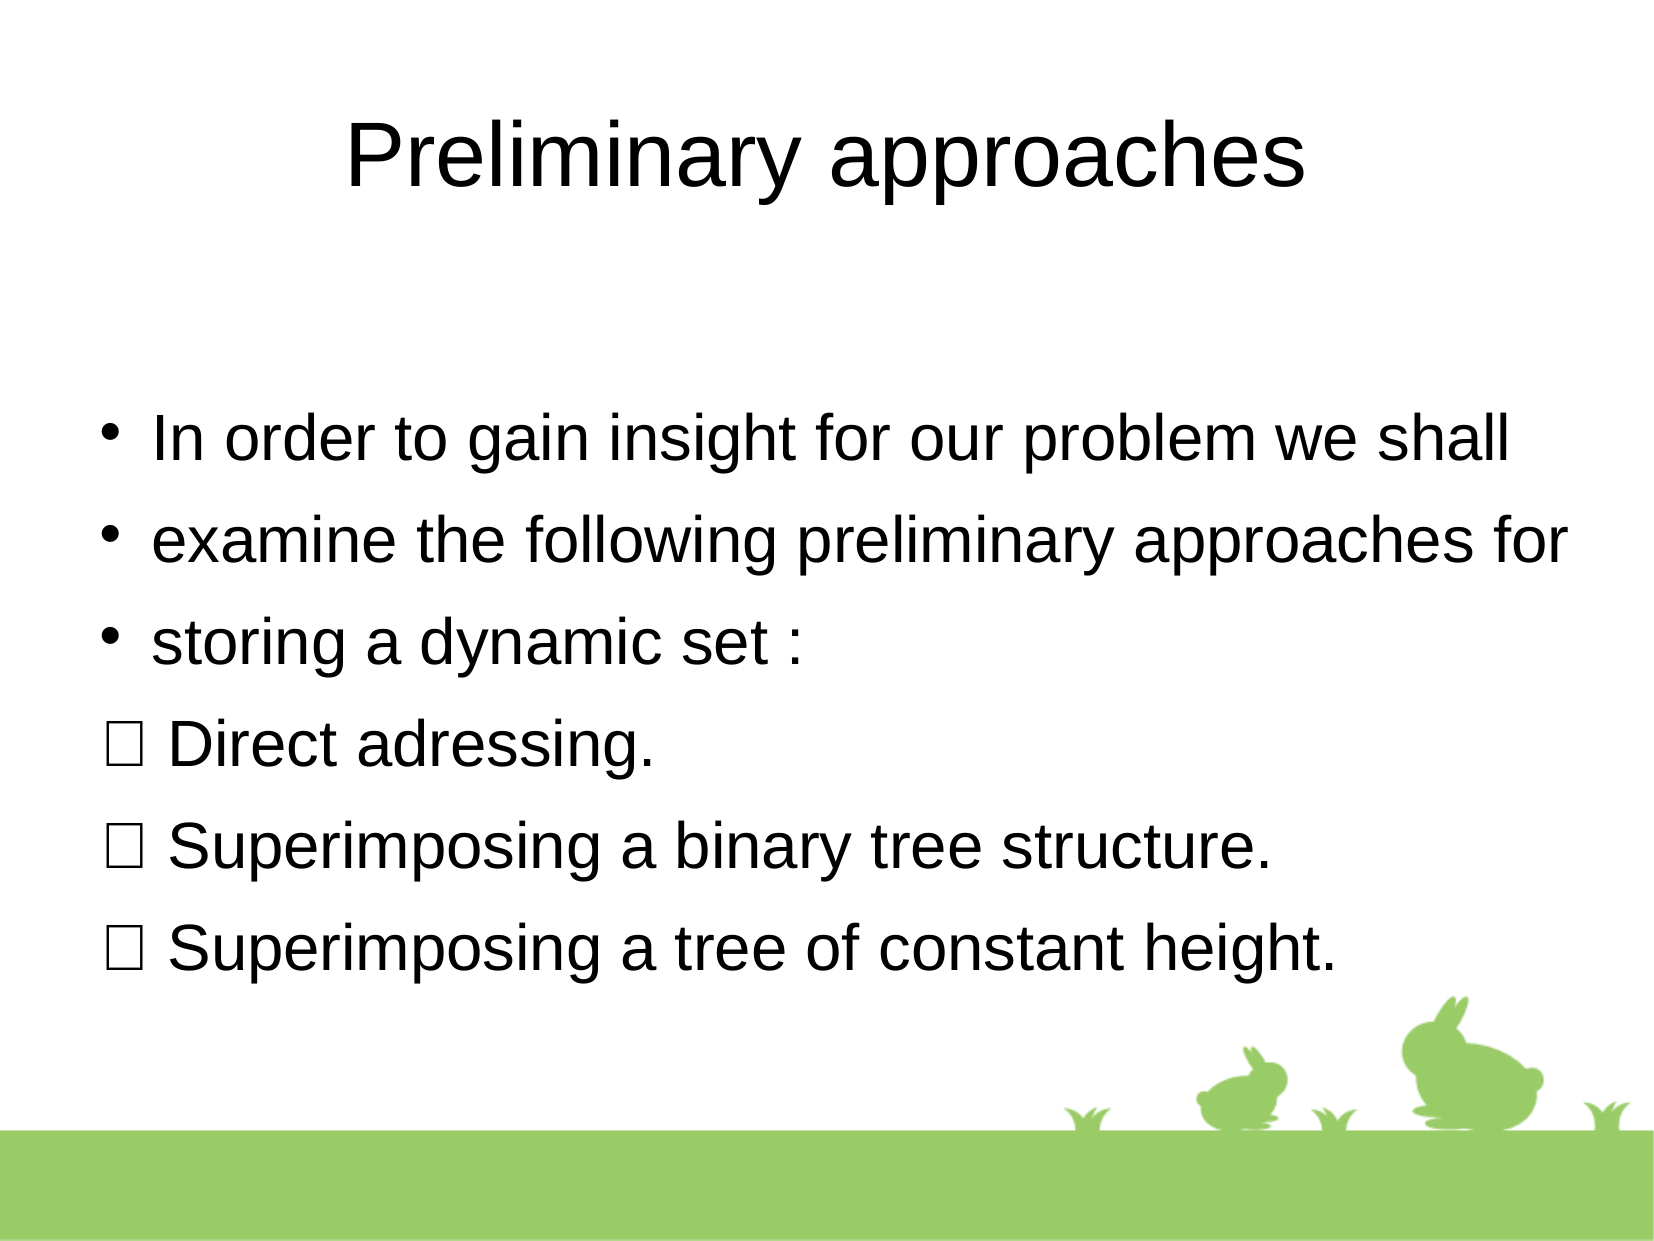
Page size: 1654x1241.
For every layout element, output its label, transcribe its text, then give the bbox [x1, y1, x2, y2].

picture [0, 0, 1654, 1241]
title Preliminary approaches [82, 49, 1571, 257]
list In order to gain insight for our problem we shall examine the following preliminary approaches for storing a dynamic set :  Direct adressing.  Superimposing a binary tree structure.  Superimposing a tree of constant height. [82, 290, 1571, 1010]
